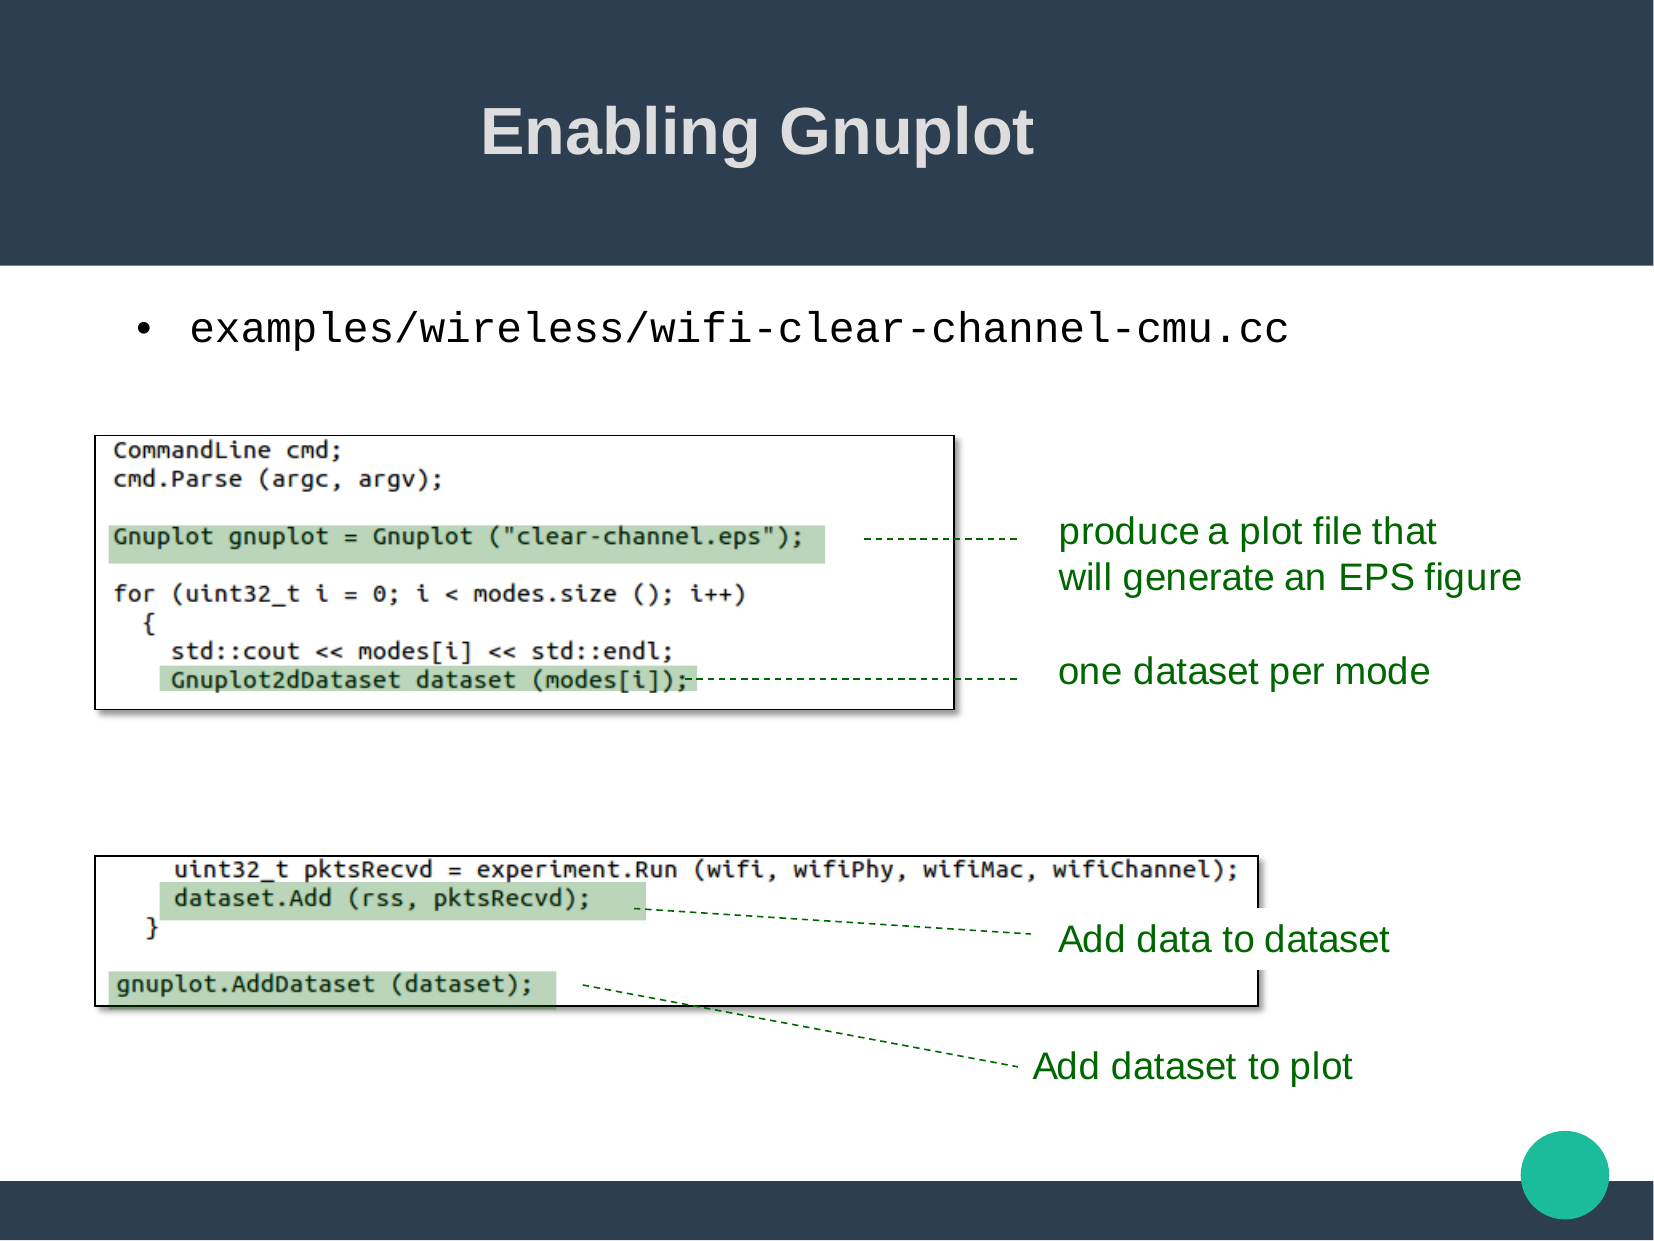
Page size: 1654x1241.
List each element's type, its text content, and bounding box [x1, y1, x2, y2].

picture [89, 291, 1546, 1111]
title Enabling Gnuplot [54, 52, 1591, 211]
